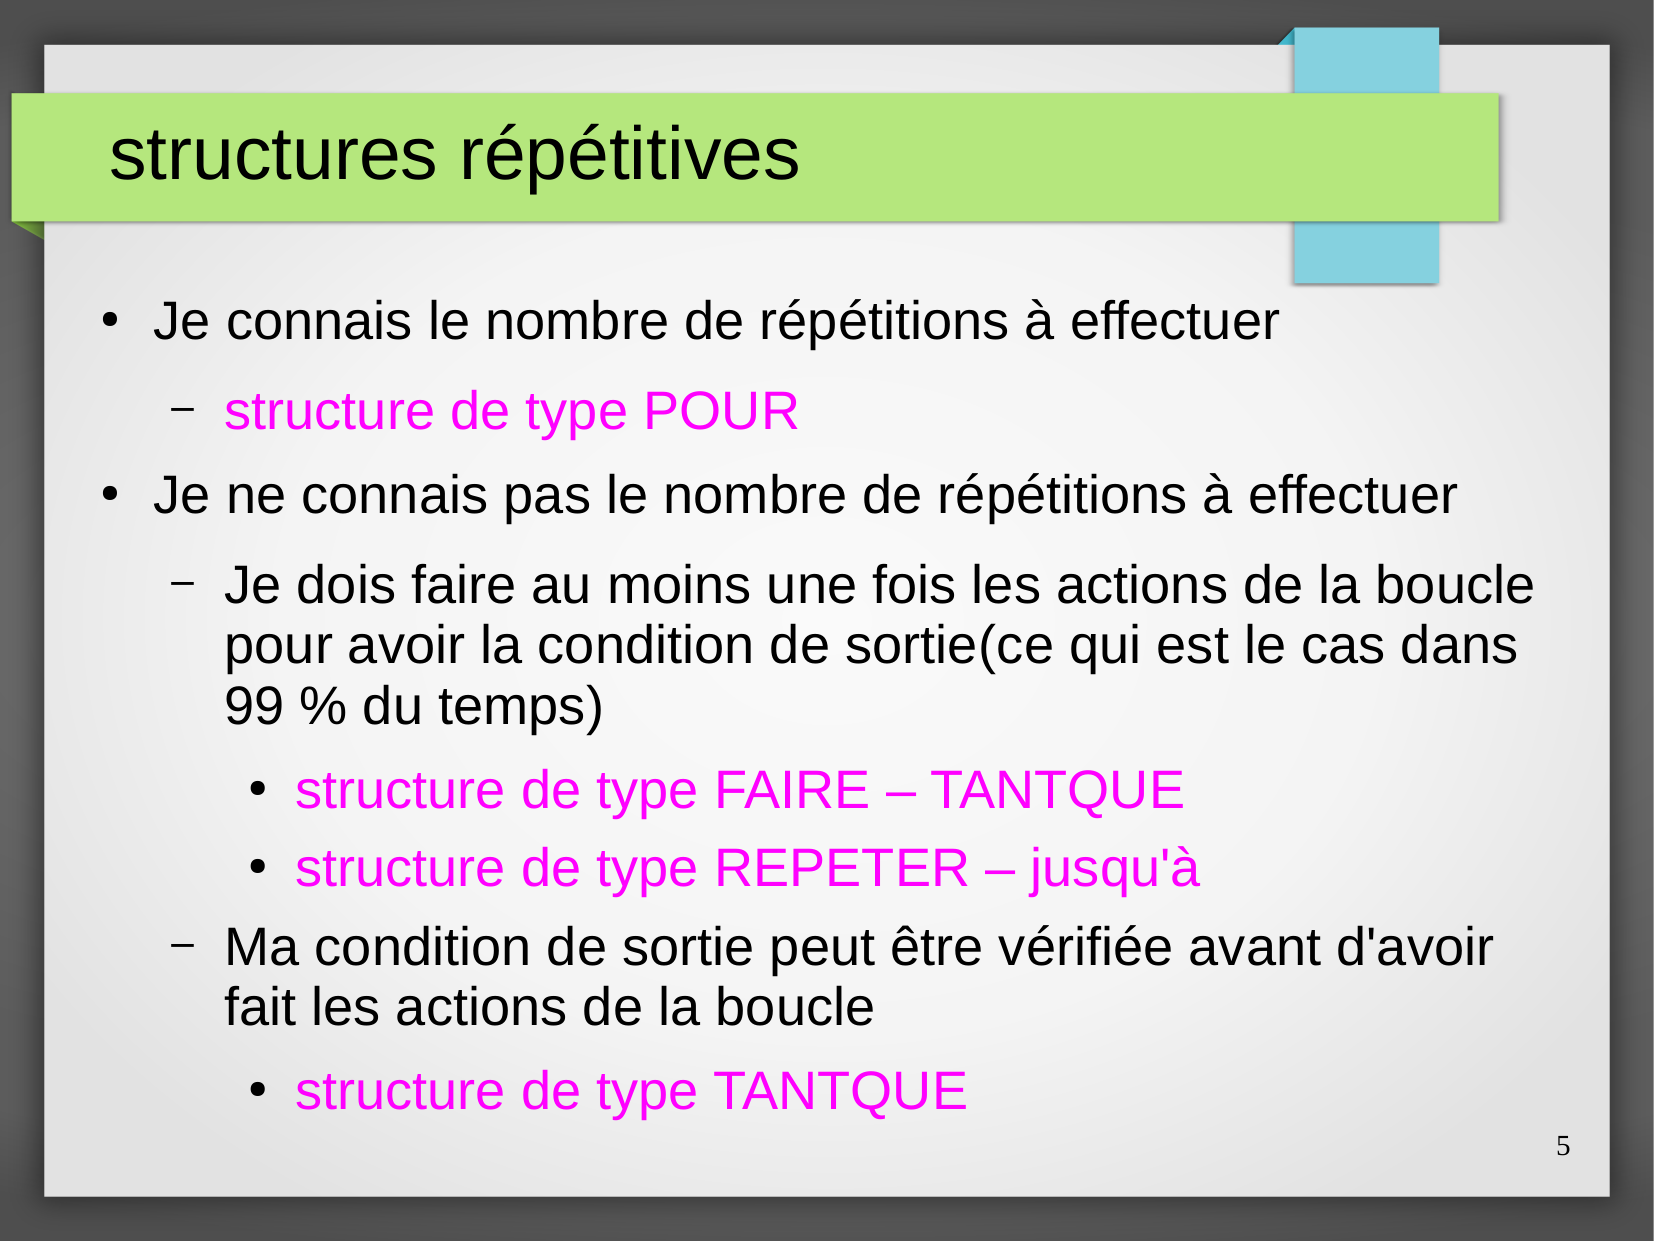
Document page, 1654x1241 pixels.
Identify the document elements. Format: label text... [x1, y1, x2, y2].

title structures répétitives [82, 94, 1264, 213]
picture [0, 0, 1654, 1241]
list Je connais le nombre de répétitions à effectuer structure de type POUR Je ne connais pas le nombre de répétitions à effectuer Je dois faire au moins une fois les actions de la boucle pour avoir la condition de sortie(ce qui est le cas dans 99 % du temps) structure de type FAIRE – TANTQUE structure de type REPETER – jusqu'à Ma condition de sortie peut être vérifiée avant d'avoir fait les actions de la boucle structure de type TANTQUE [82, 290, 1571, 1173]
